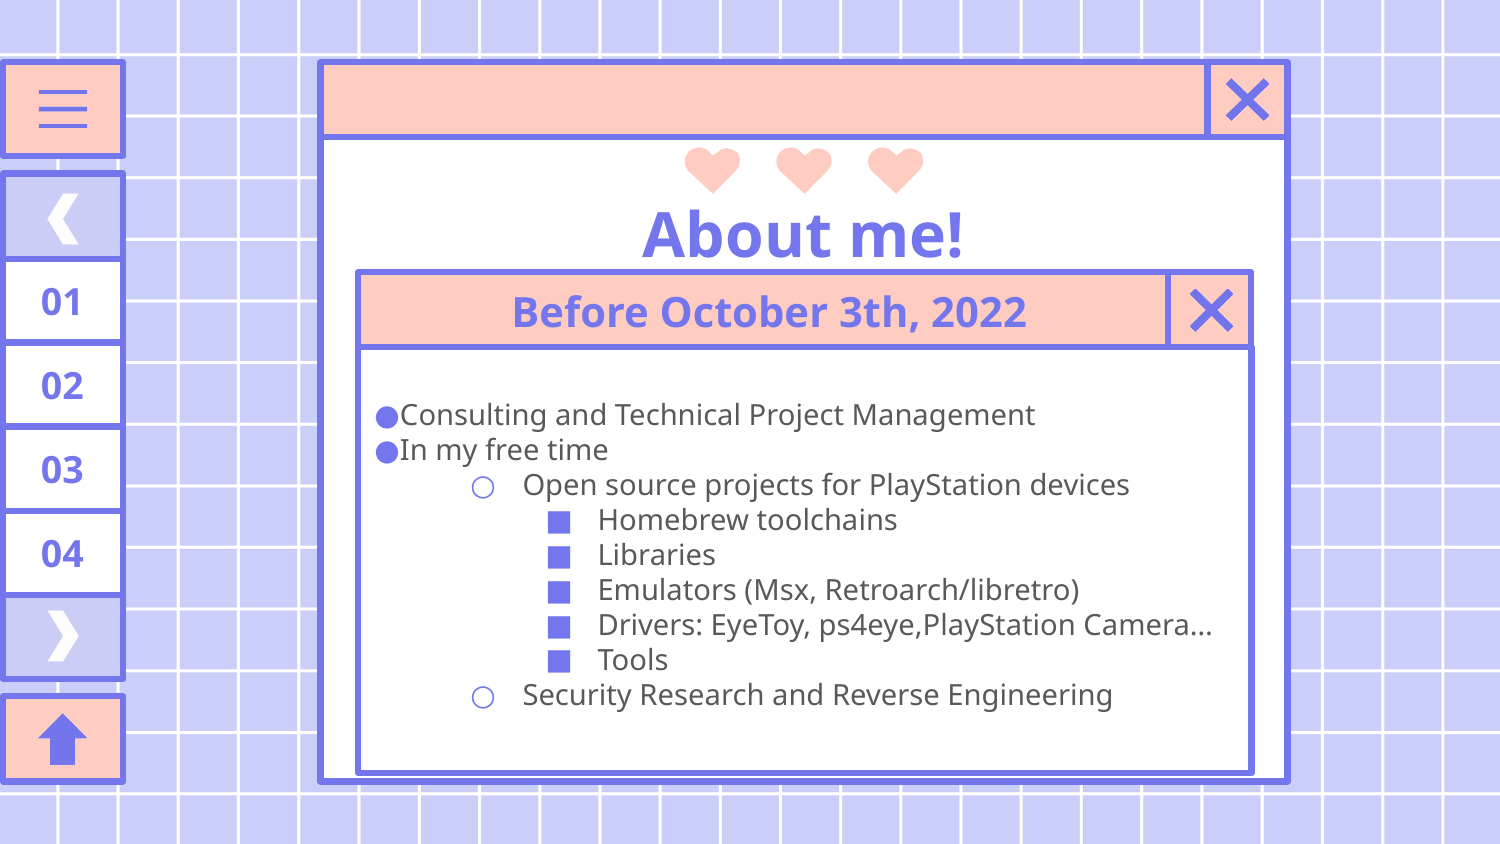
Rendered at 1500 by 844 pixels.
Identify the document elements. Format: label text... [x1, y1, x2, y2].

picture [38, 90, 88, 128]
picture [38, 193, 88, 245]
text_box Before October 3th, 2022 [384, 271, 1155, 349]
text_box 01 [20, 281, 104, 319]
text_box 04 [20, 533, 104, 572]
text_box Consulting and Technical Project Management In my free time Open source projects for PlayStation devices Homebrew toolchains Libraries Emulators (Msx, Retroarch/libretro) Drivers: EyeToy, ps4eye,PlayStation Camera… Tools Security Research and Reverse Engineering [372, 371, 1234, 712]
picture [38, 610, 88, 662]
picture [0, 0, 1500, 844]
picture [37, 713, 87, 765]
text_box [358, 271, 1252, 774]
text_box 03 [20, 449, 104, 487]
title About me! [540, 162, 1069, 271]
text_box 02 [20, 365, 104, 403]
text_box [868, 147, 924, 194]
text_box [776, 147, 832, 194]
text_box [684, 147, 740, 194]
